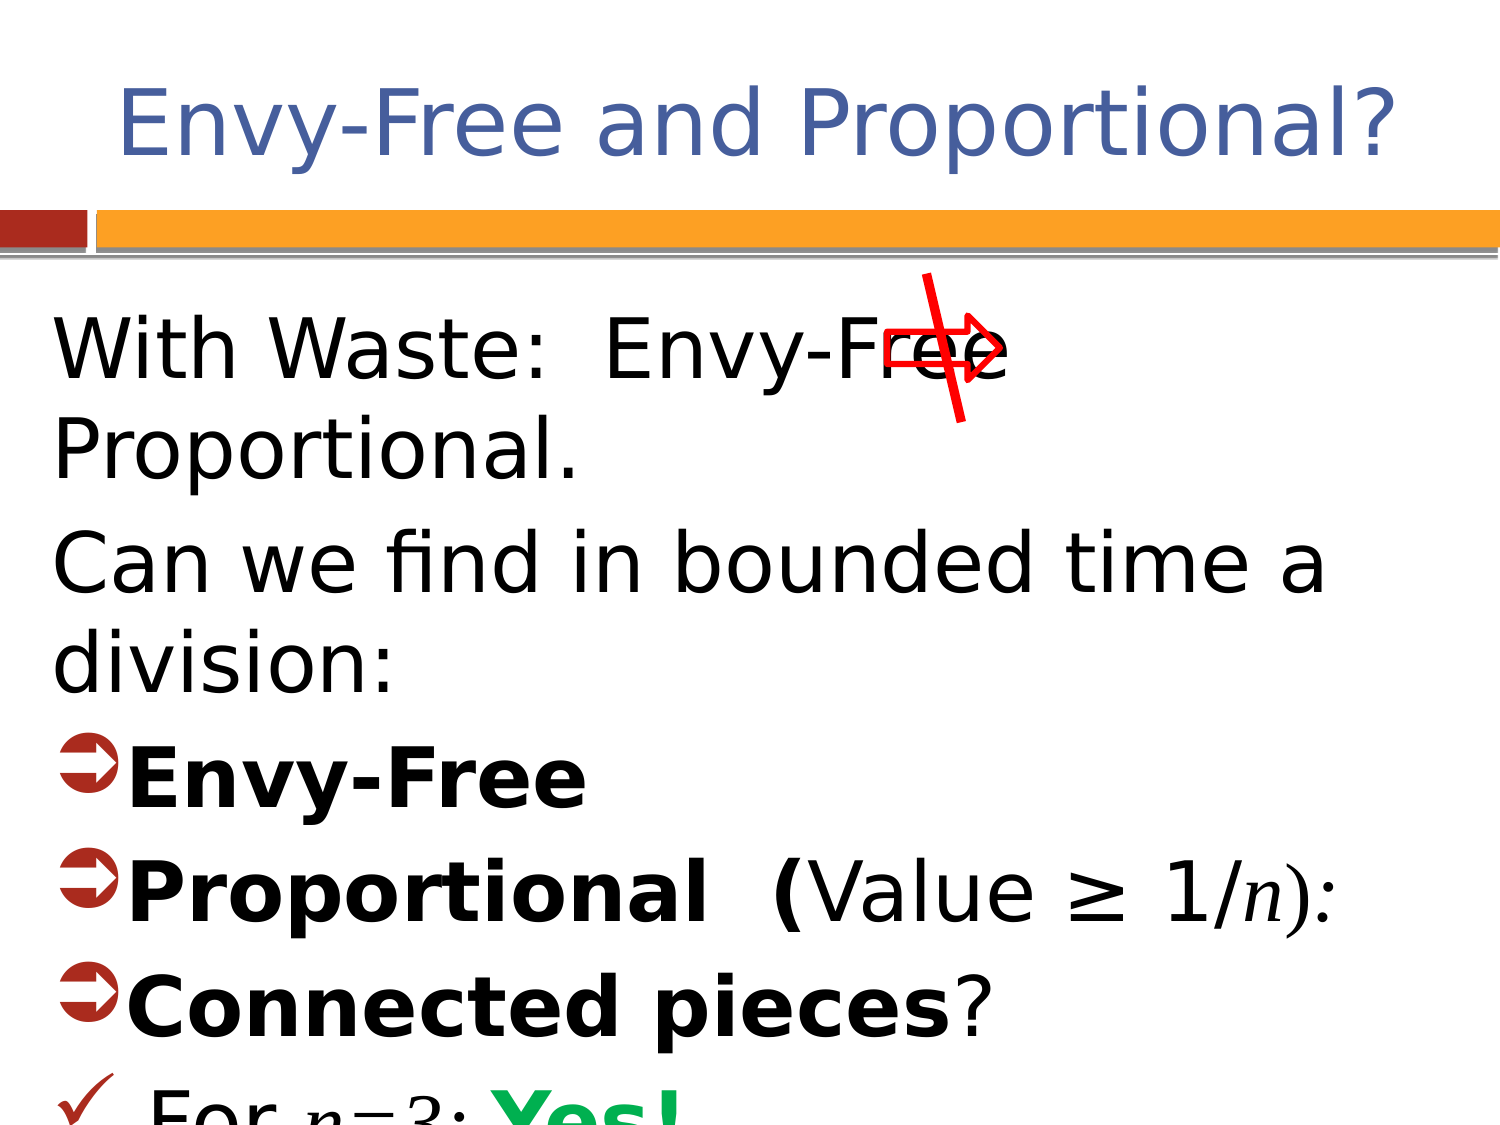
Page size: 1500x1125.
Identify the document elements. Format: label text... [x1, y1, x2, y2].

title Envy-Free and Proportional? [100, 37, 1438, 200]
list With Waste: Envy-Free Proportional. Can we find in bounded time a division: Envy-Free Proportional (Value ≥ 1/n): Connected pieces? For n=3: Yes! For n ≥ 4: Open question. [36, 287, 1498, 1048]
